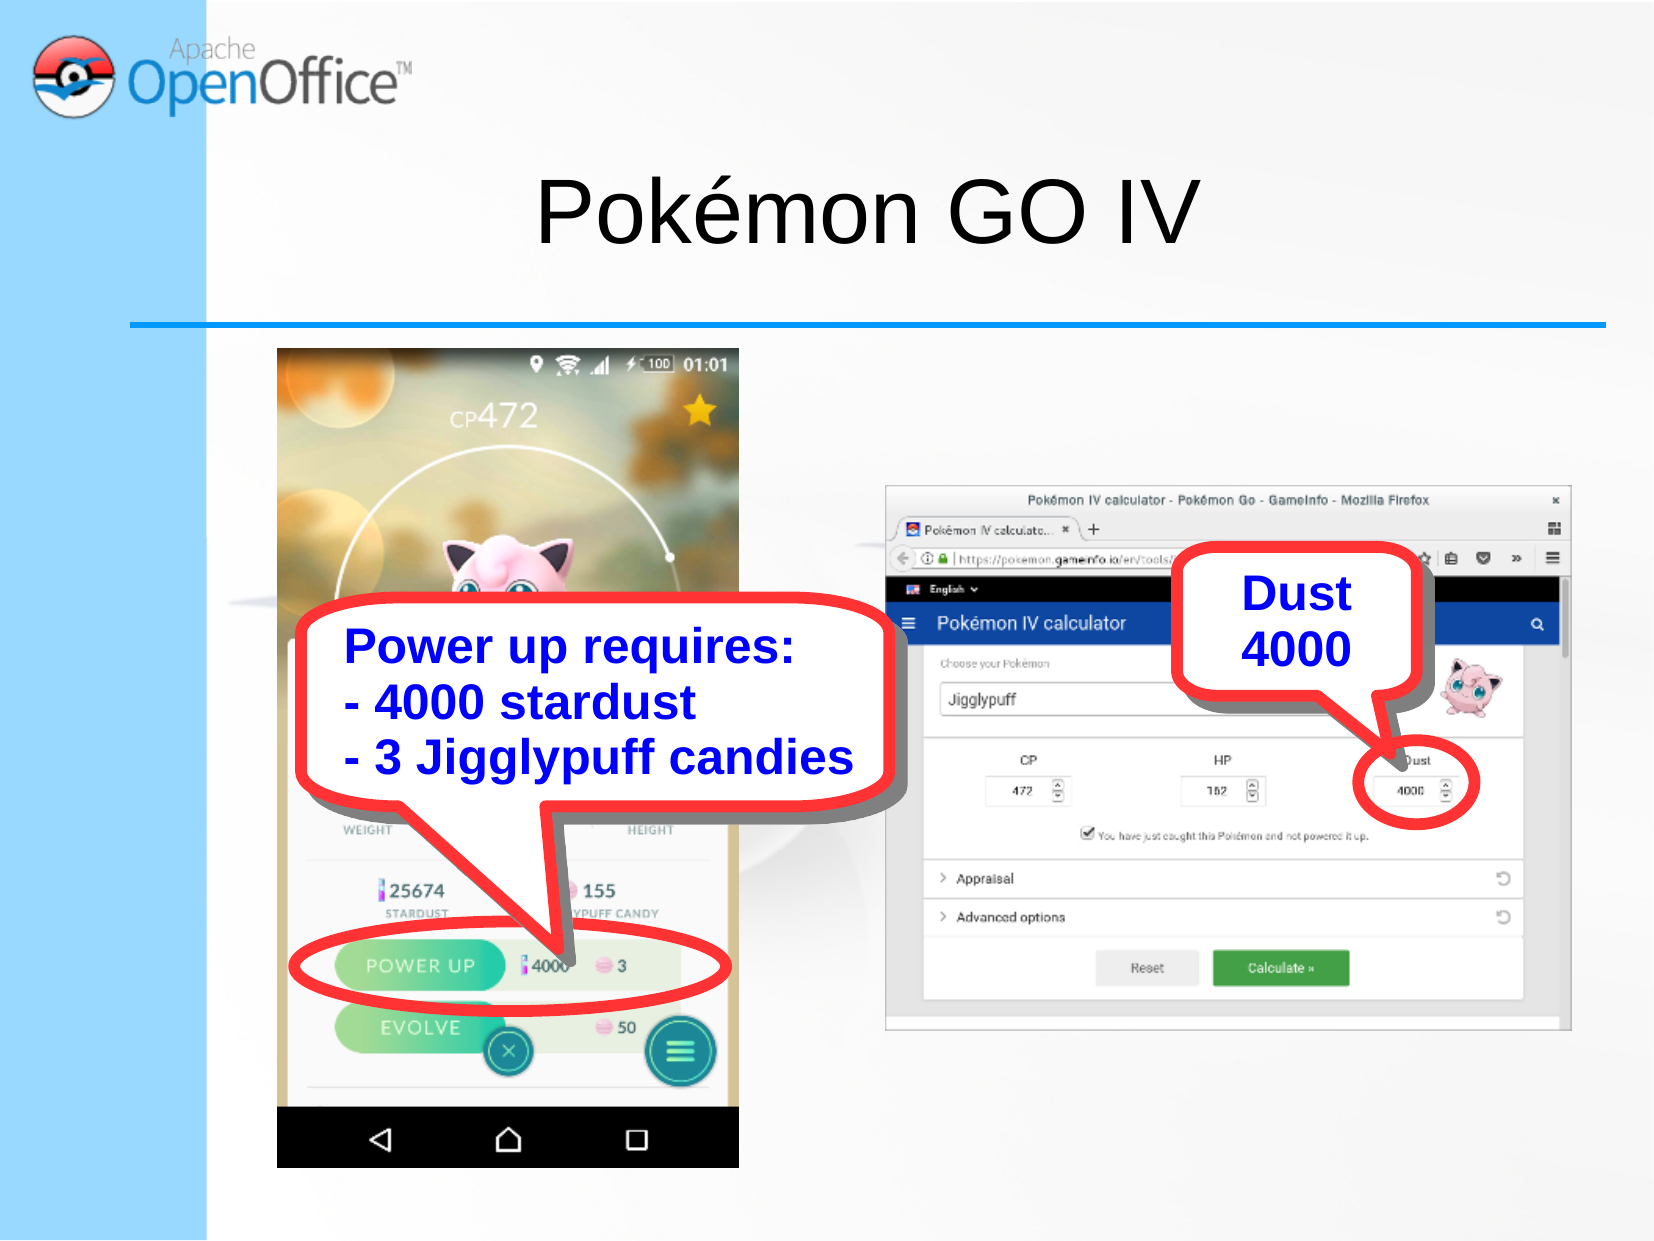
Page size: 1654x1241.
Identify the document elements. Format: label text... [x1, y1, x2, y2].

picture [31, 2, 1654, 1241]
title Pokémon GO IV [165, 108, 1571, 316]
text_box Power up requires: - 4000 stardust - 3 Jigglypuff candies [301, 597, 890, 950]
text_box Dust 4000 [1176, 546, 1417, 744]
